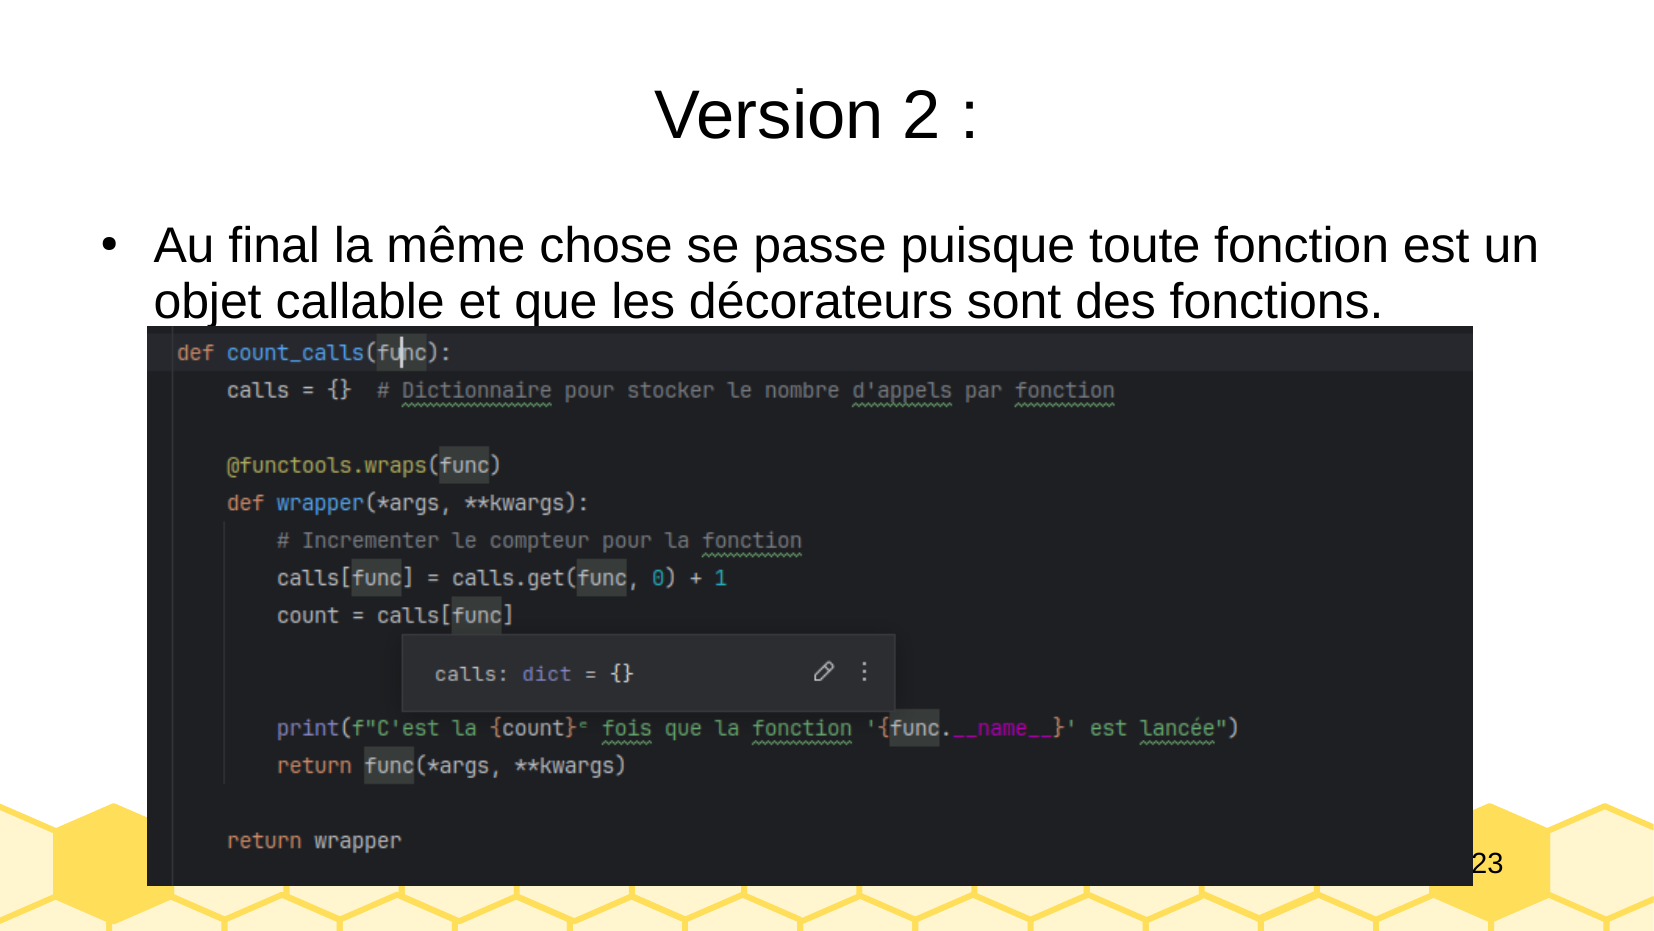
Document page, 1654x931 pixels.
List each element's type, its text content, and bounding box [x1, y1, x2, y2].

list Au final la même chose se passe puisque toute fonction est un objet callable et que les décorateurs sont des fonctions. [82, 217, 1571, 758]
title Version 2 : [82, 37, 1571, 193]
picture [147, 326, 1473, 886]
